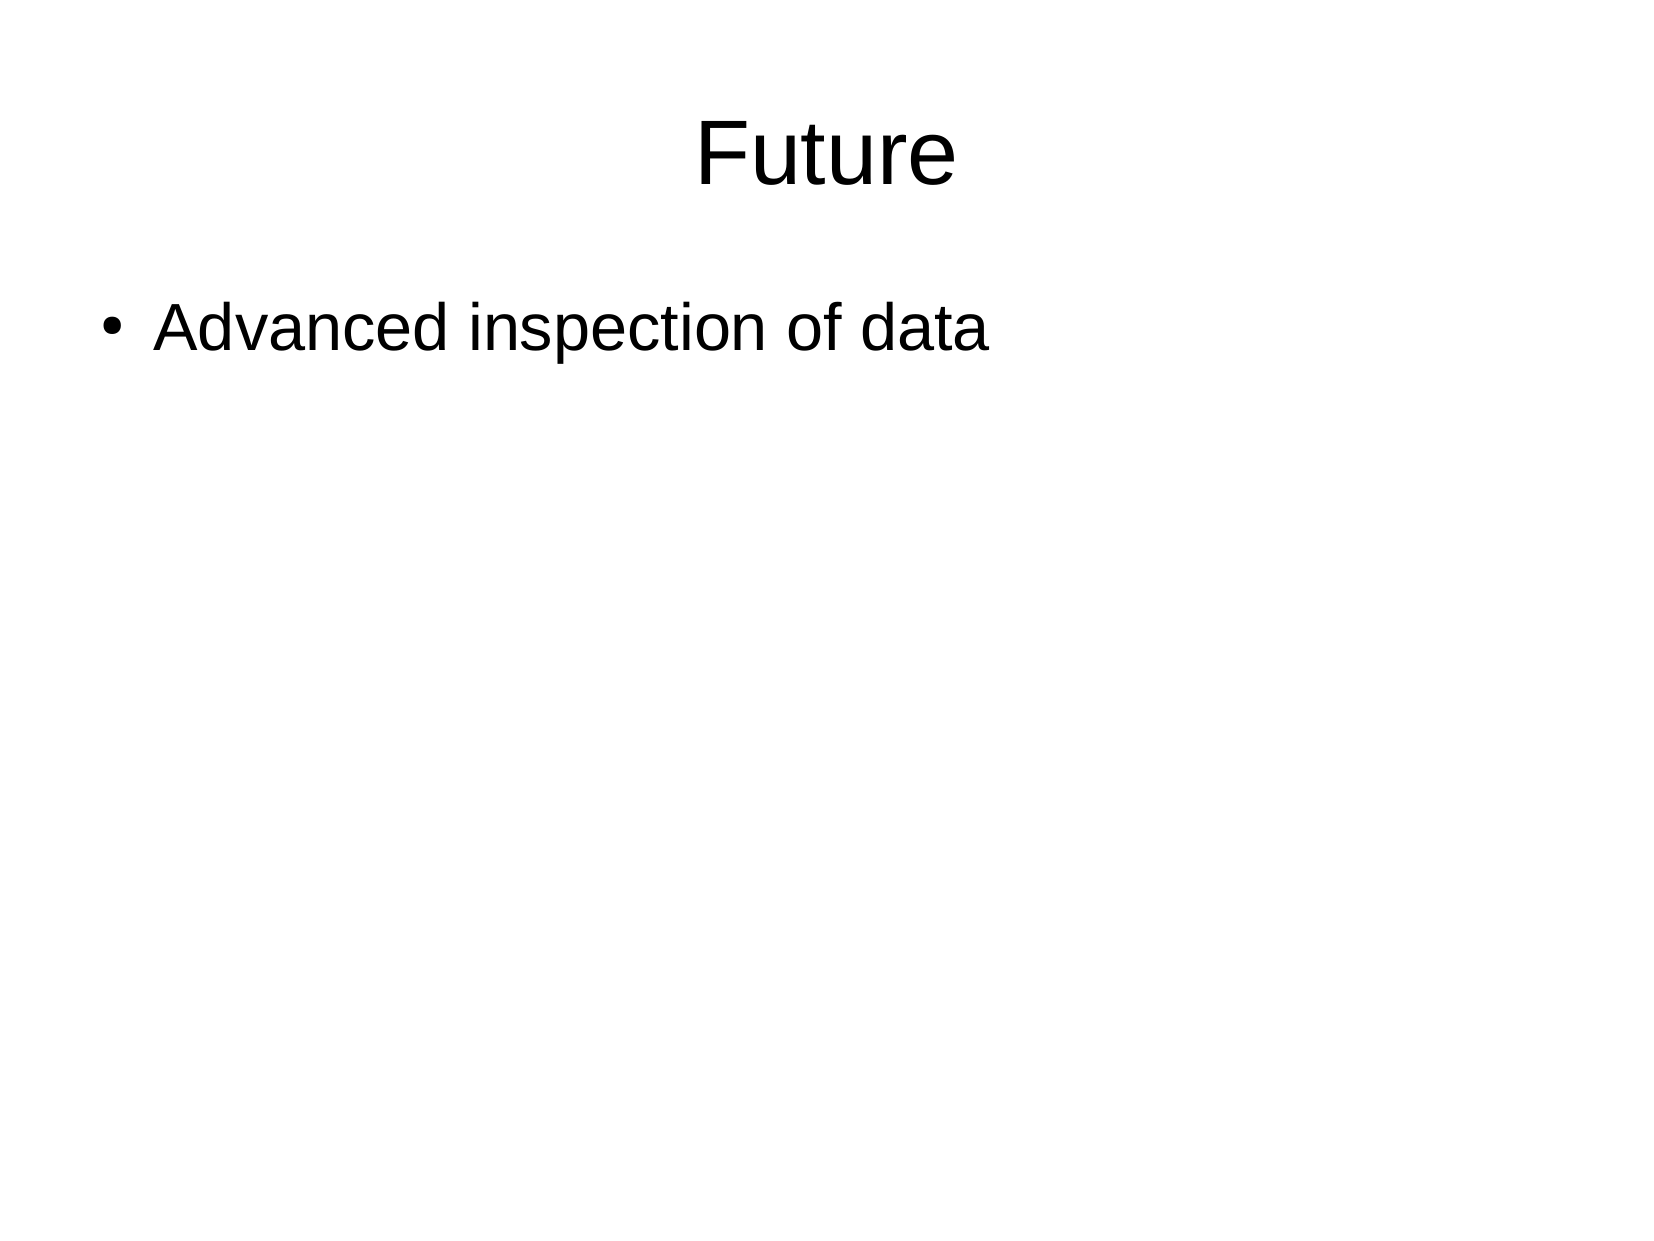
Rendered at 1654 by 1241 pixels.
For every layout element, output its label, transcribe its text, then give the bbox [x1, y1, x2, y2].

list Advanced inspection of data [82, 290, 1571, 1010]
title Future [82, 49, 1571, 257]
